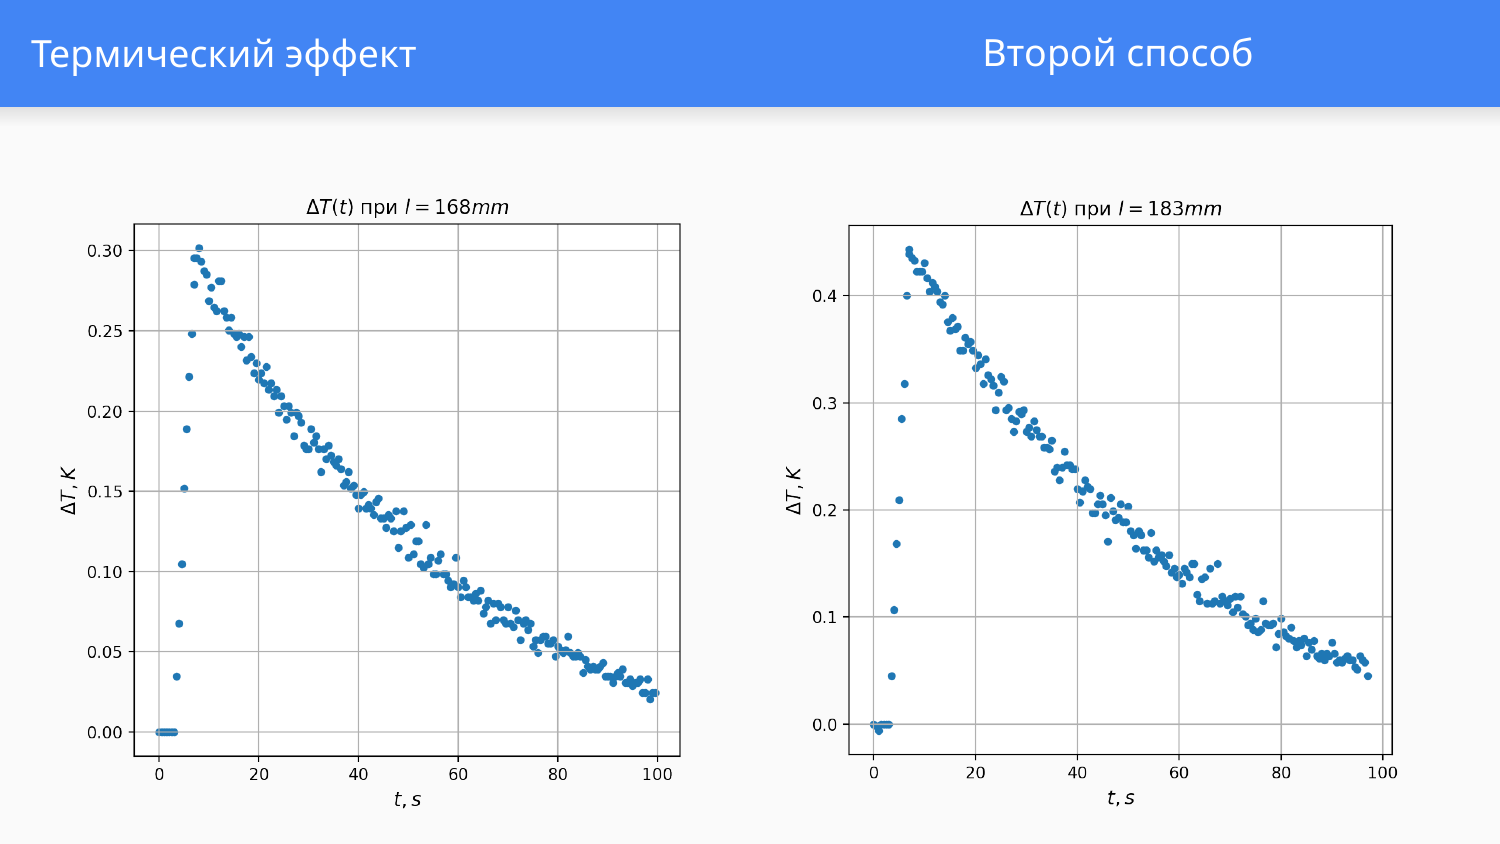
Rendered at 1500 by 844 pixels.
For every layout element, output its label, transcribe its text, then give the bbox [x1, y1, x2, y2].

title Термический эффект [16, 2, 465, 102]
picture [761, 141, 1462, 842]
picture [46, 139, 750, 844]
text_box Второй способ [967, 14, 1426, 90]
